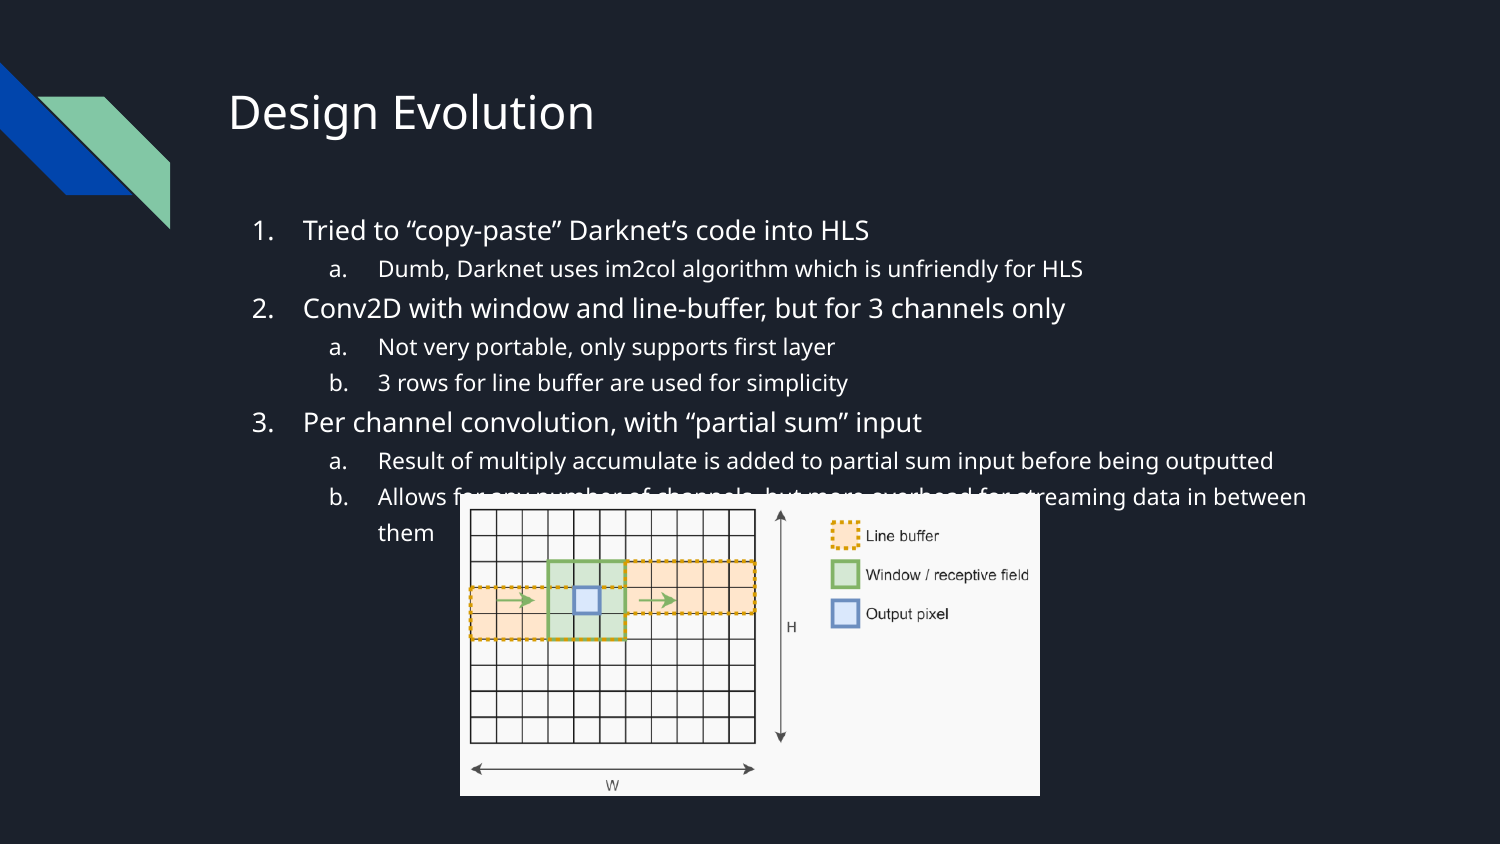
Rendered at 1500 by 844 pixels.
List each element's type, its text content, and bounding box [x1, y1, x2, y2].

picture [460, 494, 1040, 796]
list Tried to “copy-paste” Darknet’s code into HLS Dumb, Darknet uses im2col algorithm which is unfriendly for HLS Conv2D with window and line-buffer, but for 3 channels only Not very portable, only supports first layer 3 rows for line buffer are used for simplicity Per channel convolution, with “partial sum” input Result of multiply accumulate is added to partial sum input before being outputted Allows for any number of channels, but more overhead for streaming data in between them [212, 190, 1368, 735]
title Design Evolution [212, 64, 1368, 158]
